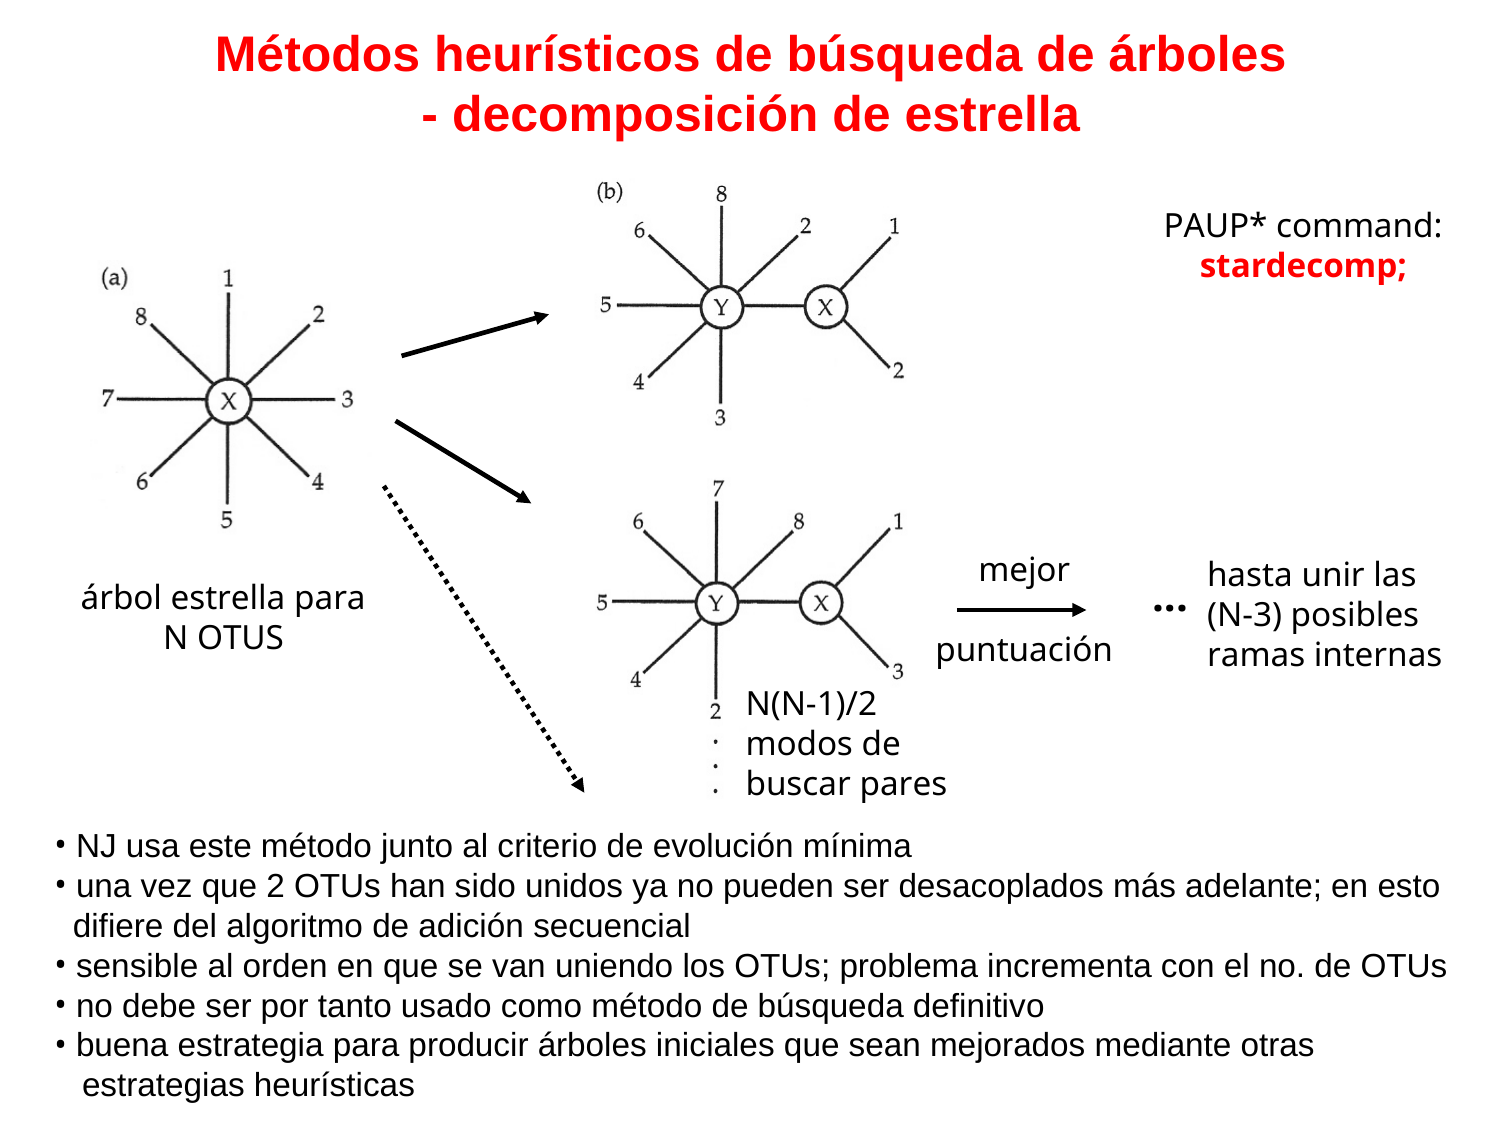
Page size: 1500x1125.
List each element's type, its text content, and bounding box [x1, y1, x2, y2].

text_box ... [1137, 562, 1192, 628]
text_box mejor puntuación [920, 540, 1129, 677]
text_box árbol estrella para N OTUS [65, 568, 382, 664]
text_box hasta unir las (N-3) posibles ramas internas [1192, 545, 1467, 681]
text_box N(N-1)/2 modos de buscar pares [730, 674, 963, 810]
text_box Métodos heurísticos de búsqueda de árboles - decomposición de estrella [199, 13, 1302, 150]
text_box NJ usa este método junto al criterio de evolución mínima una vez que 2 OTUs han sido unidos ya no pueden ser desacoplados más adelante; en esto difiere del algoritmo de adición secuencial sensible al orden en que se van uniendo los OTUs; problema incrementa con el no. de OTUs no debe ser por tanto usado como método de búsqueda definitivo buena estrategia para producir árboles iniciales que sean mejorados mediante otras estrategias heurísticas [39, 816, 1465, 1112]
picture [88, 260, 372, 538]
picture [587, 178, 913, 803]
text_box PAUP* command: stardecomp; [1148, 196, 1458, 292]
